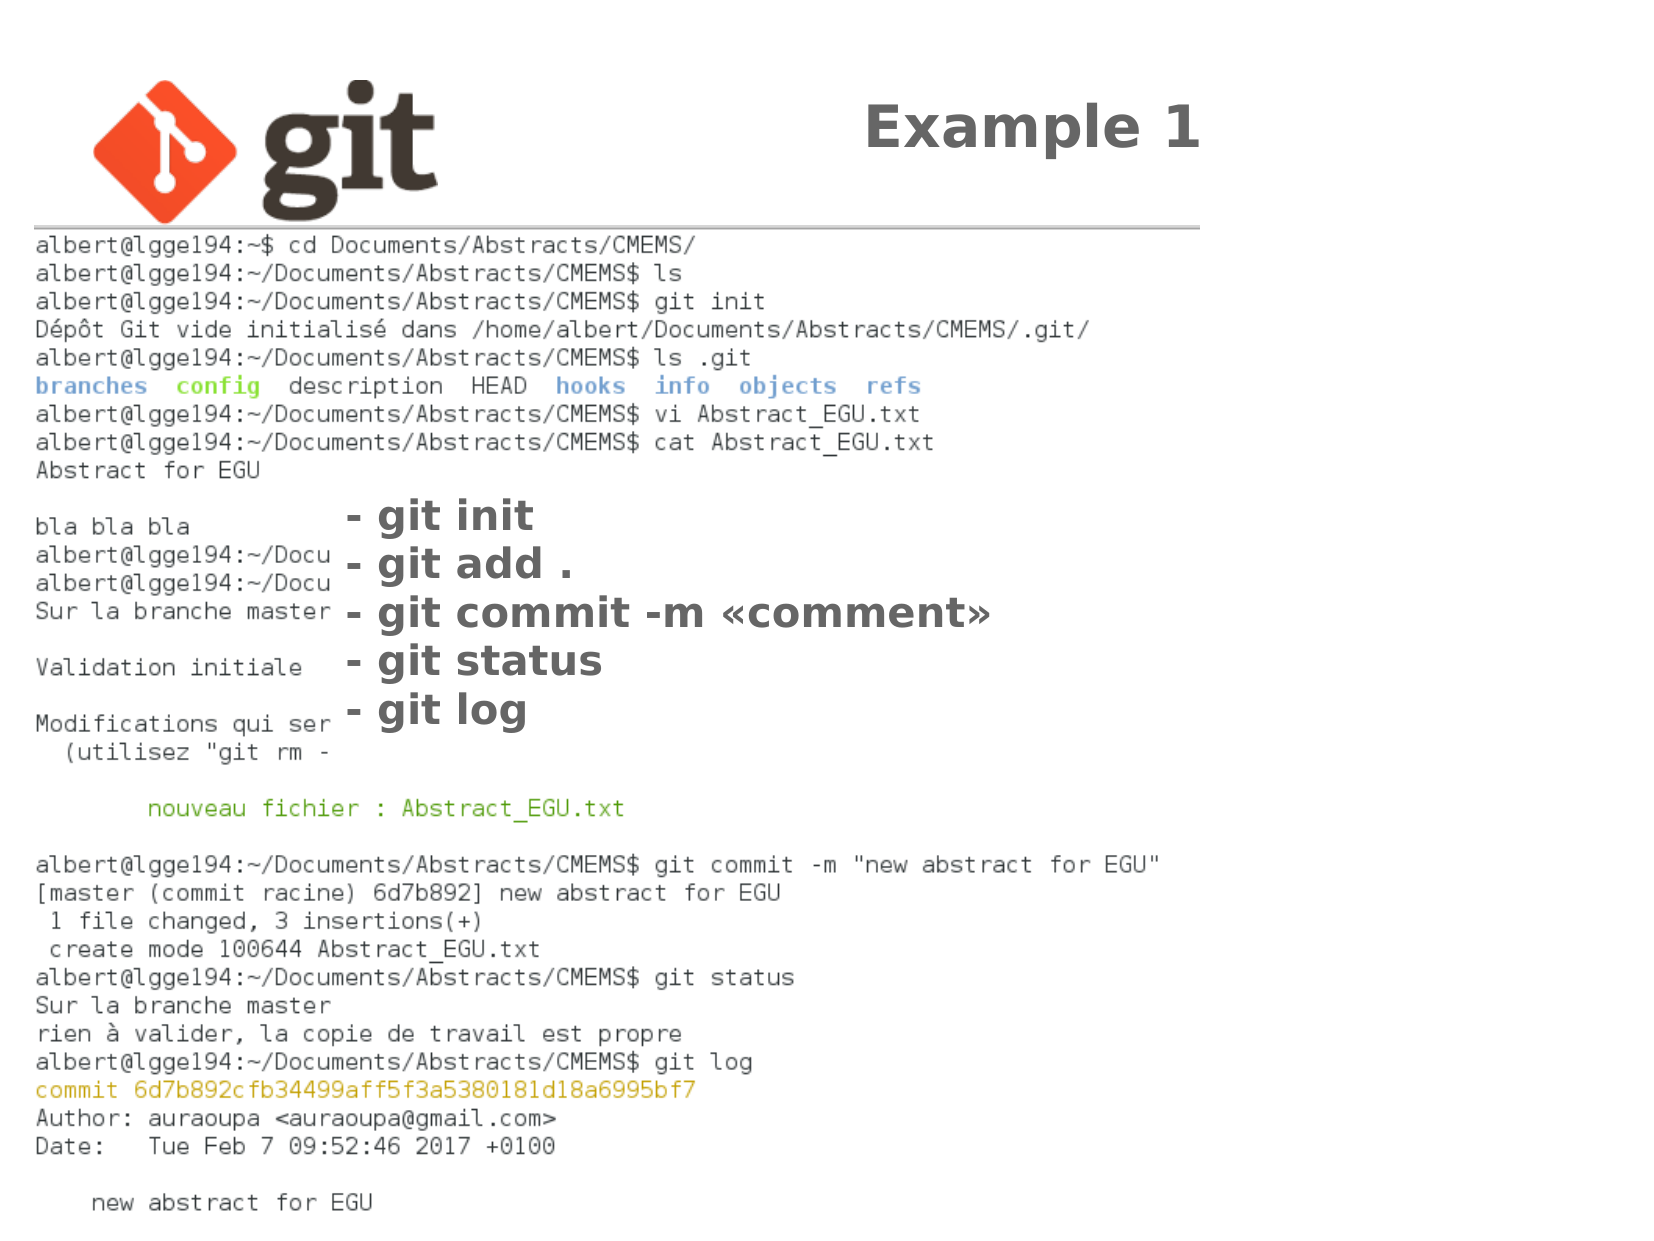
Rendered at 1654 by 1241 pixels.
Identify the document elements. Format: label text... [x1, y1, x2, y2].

picture [34, 80, 1200, 1217]
text_box - git init - git add . - git commit -m «comment» - git status - git log [330, 484, 1016, 790]
text_box Example 1 [732, 85, 1335, 237]
